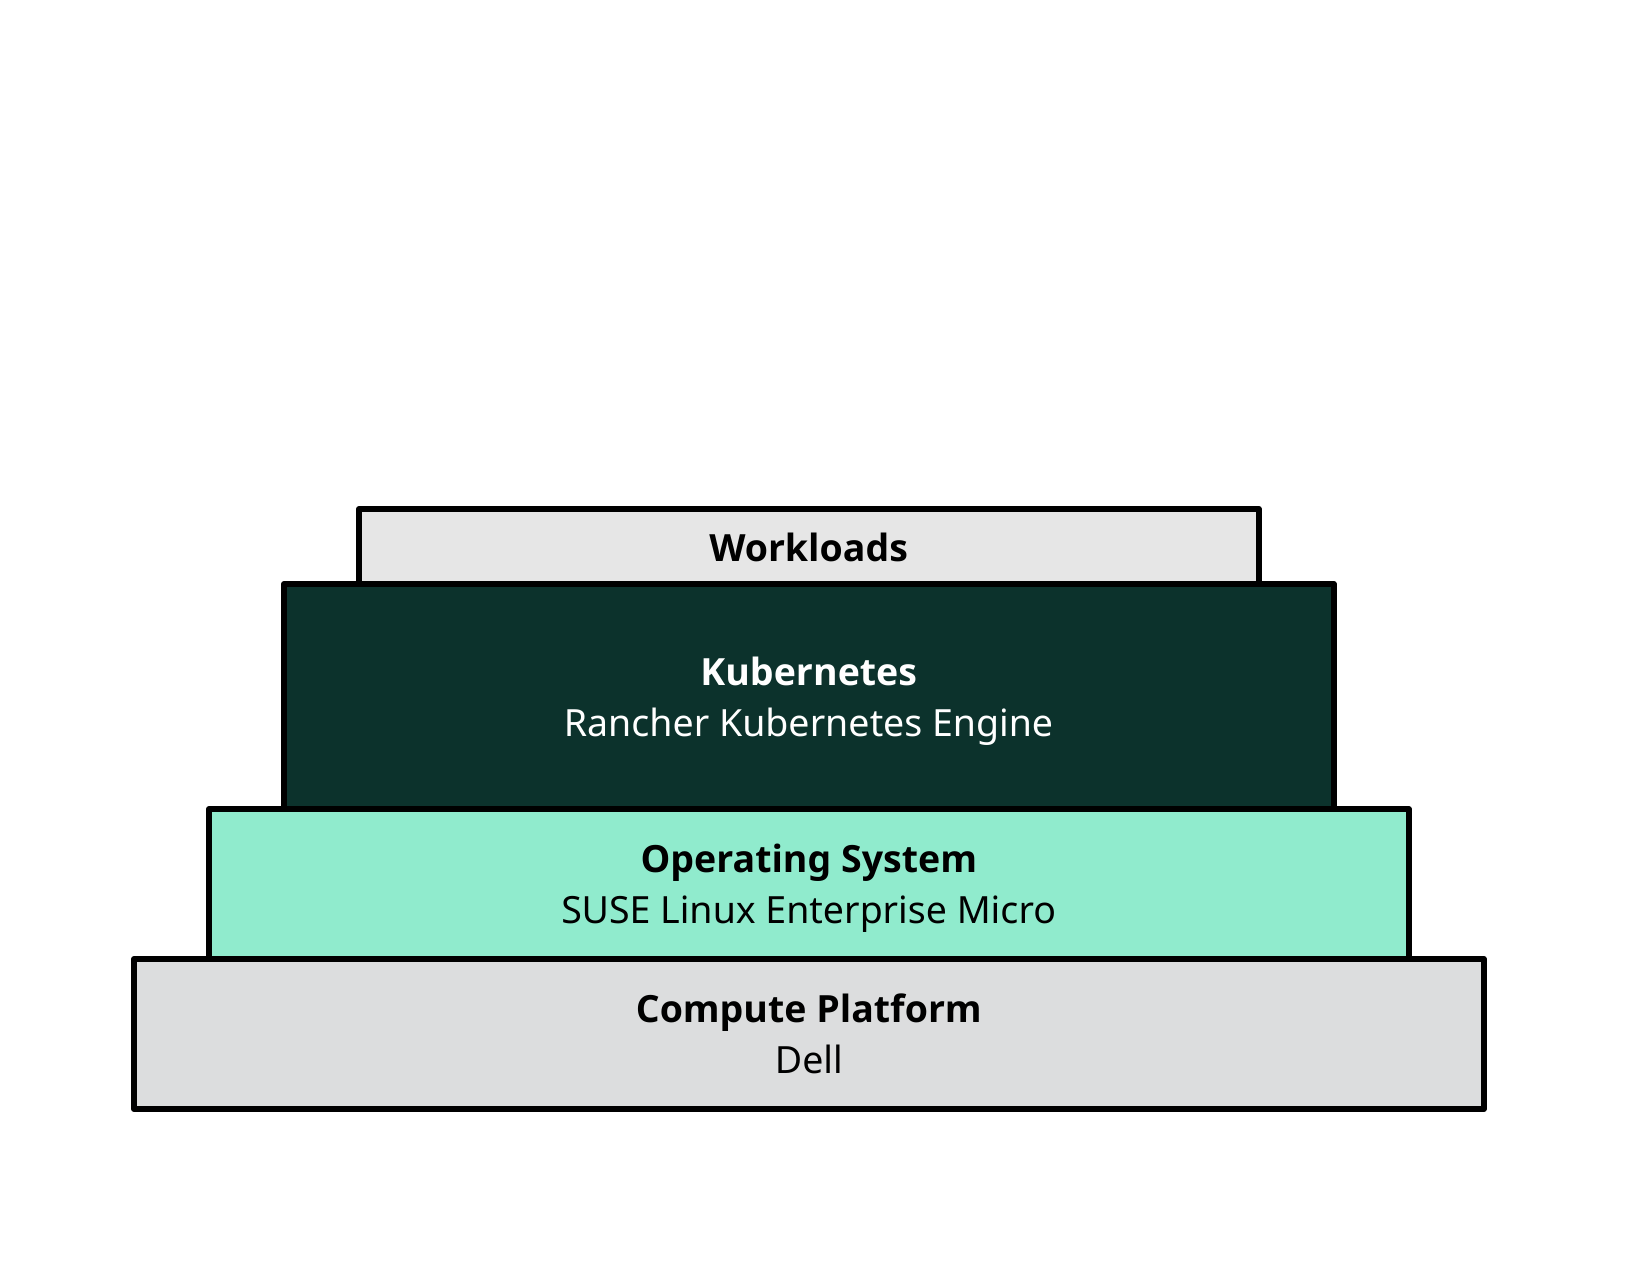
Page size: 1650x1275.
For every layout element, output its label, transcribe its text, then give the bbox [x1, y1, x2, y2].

text_box Kubernetes Rancher Kubernetes Engine [283, 583, 1334, 809]
text_box Operating System SUSE Linux Enterprise Micro [208, 809, 1409, 960]
text_box Compute Platform Dell [133, 958, 1484, 1109]
text_box Workloads [358, 508, 1259, 584]
